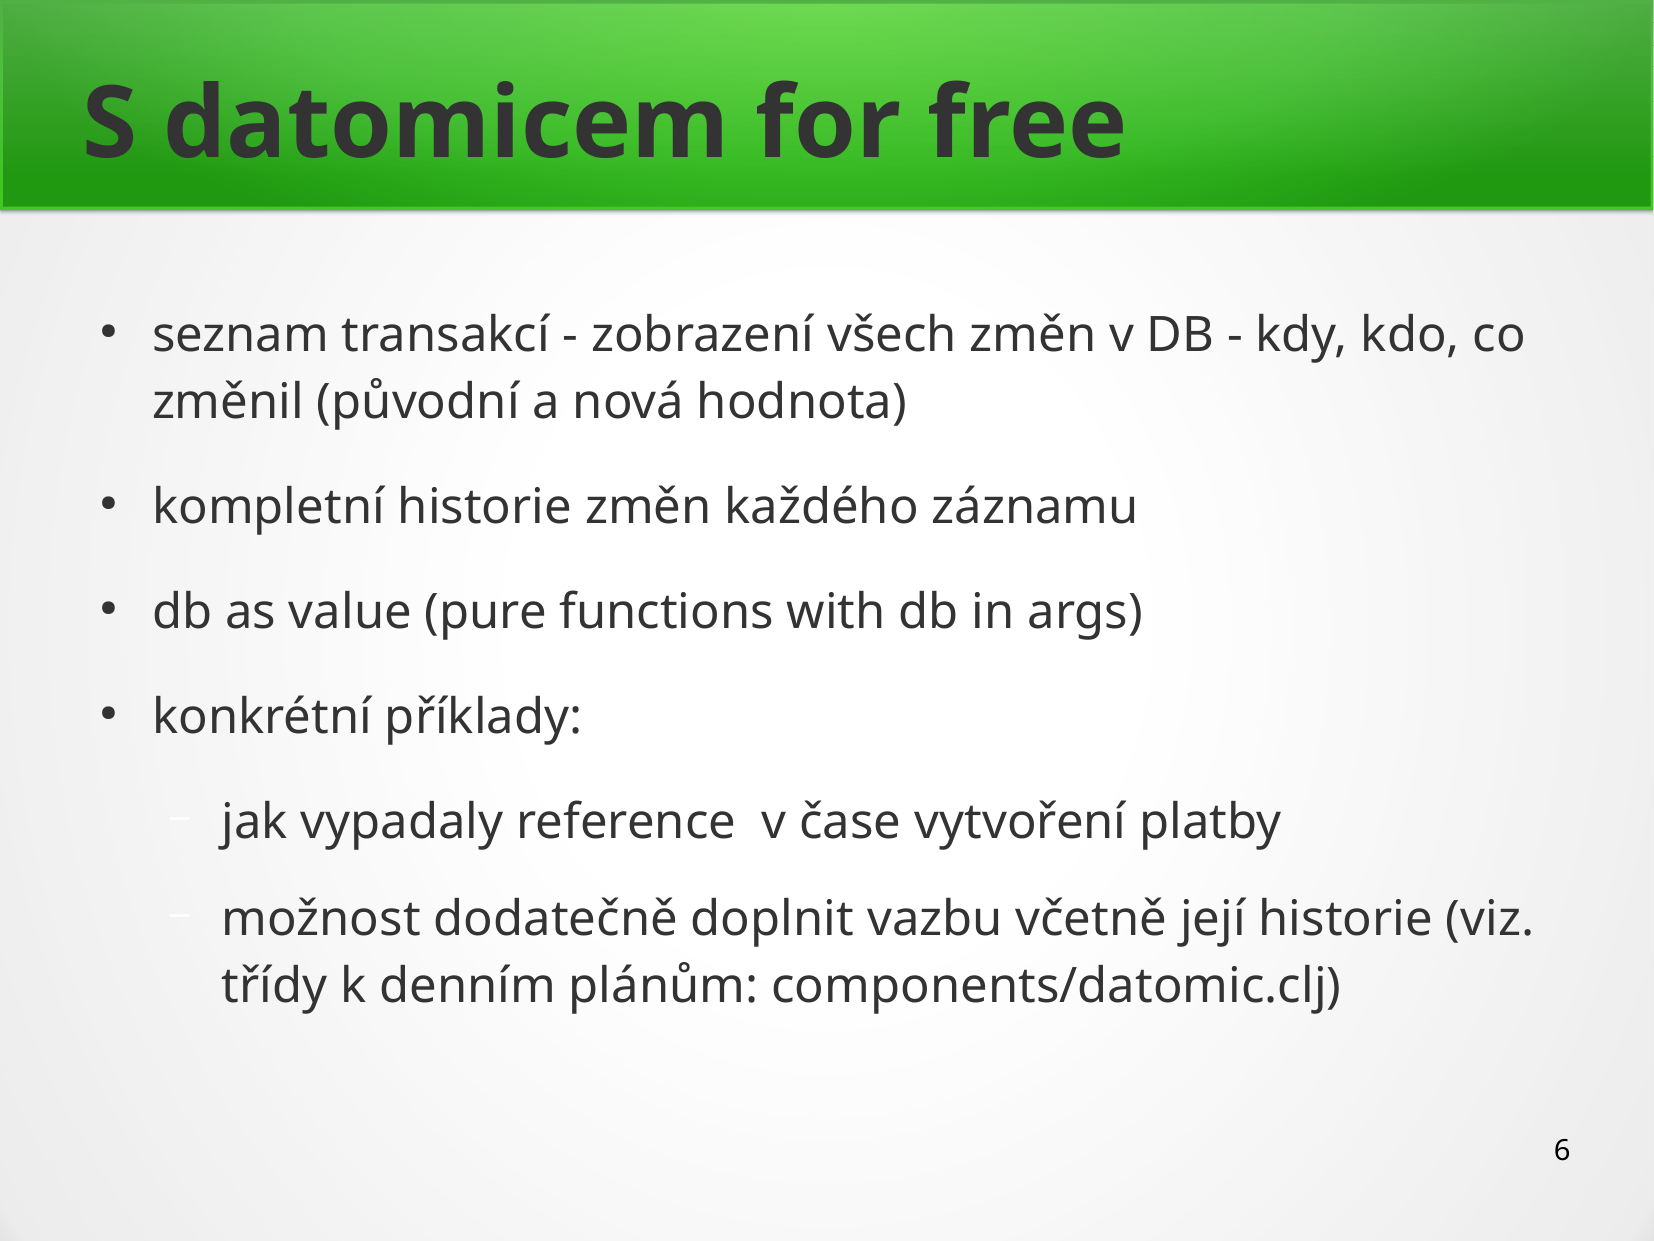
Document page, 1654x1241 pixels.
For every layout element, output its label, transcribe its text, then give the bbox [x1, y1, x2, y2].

list seznam transakcí - zobrazení všech změn v DB - kdy, kdo, co změnil (původní a nová hodnota) kompletní historie změn každého záznamu db as value (pure functions with db in args) konkrétní příklady: jak vypadaly reference v čase vytvoření platby možnost dodatečně doplnit vazbu včetně její historie (viz. třídy k denním plánům: components/datomic.clj) [82, 299, 1571, 1019]
title S datomicem for free [82, 47, 1571, 189]
